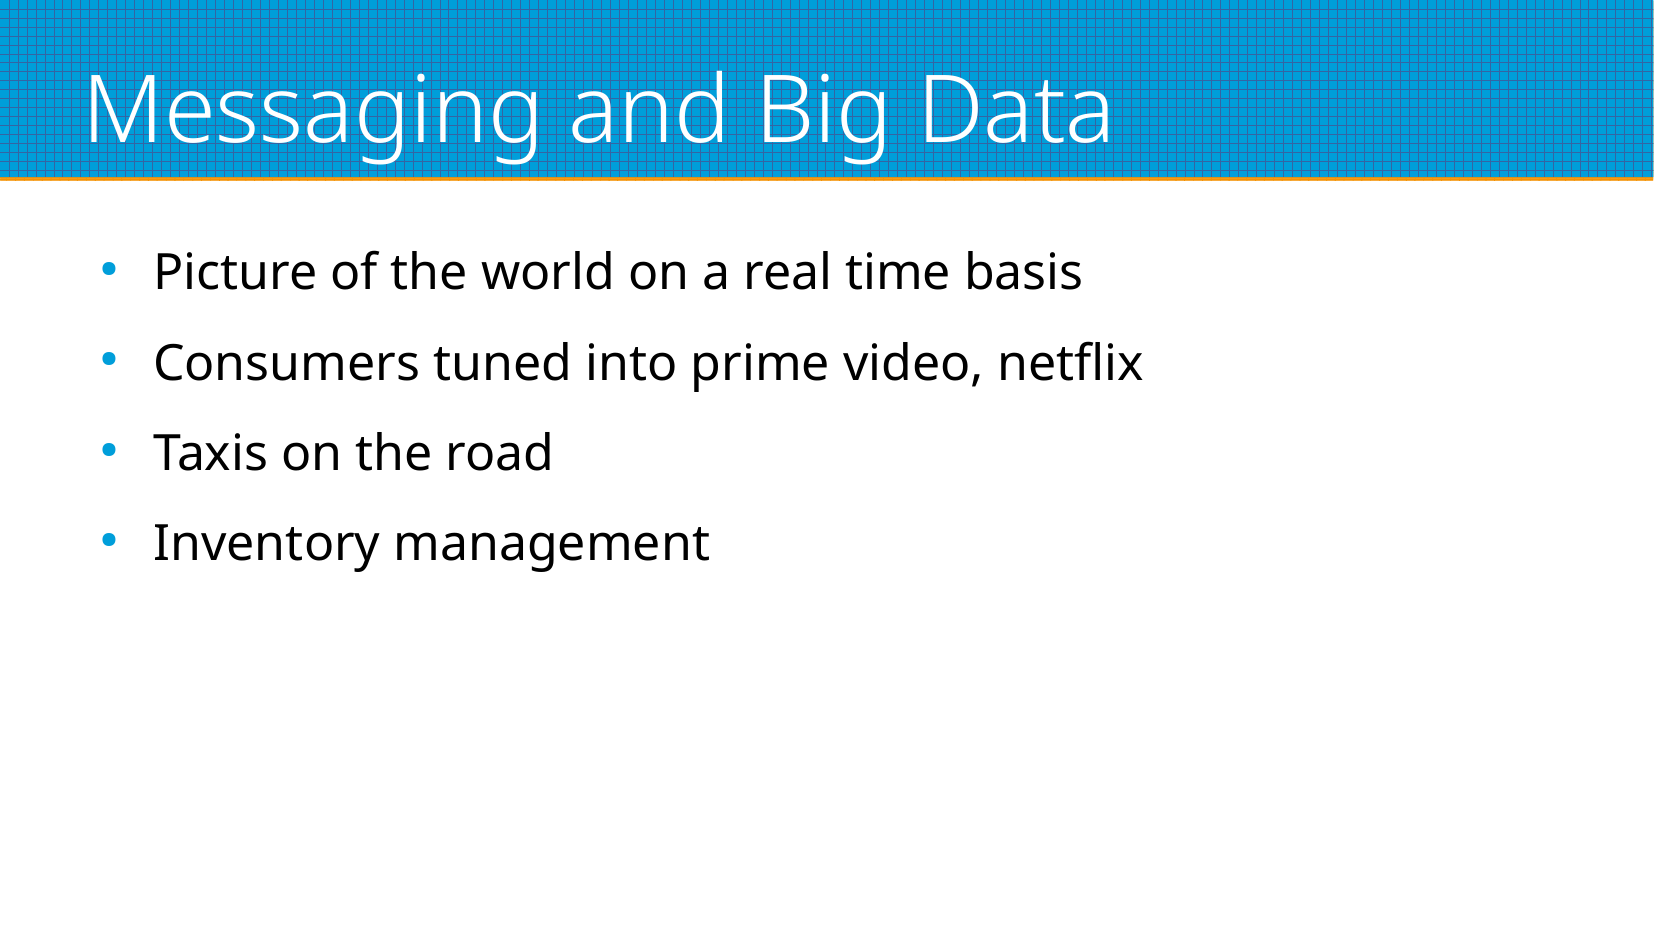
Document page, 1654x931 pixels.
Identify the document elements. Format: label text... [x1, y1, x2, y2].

list Picture of the world on a real time basis Consumers tuned into prime video, netflix Taxis on the road Inventory management [82, 236, 1563, 811]
title Messaging and Big Data [82, 14, 1571, 171]
